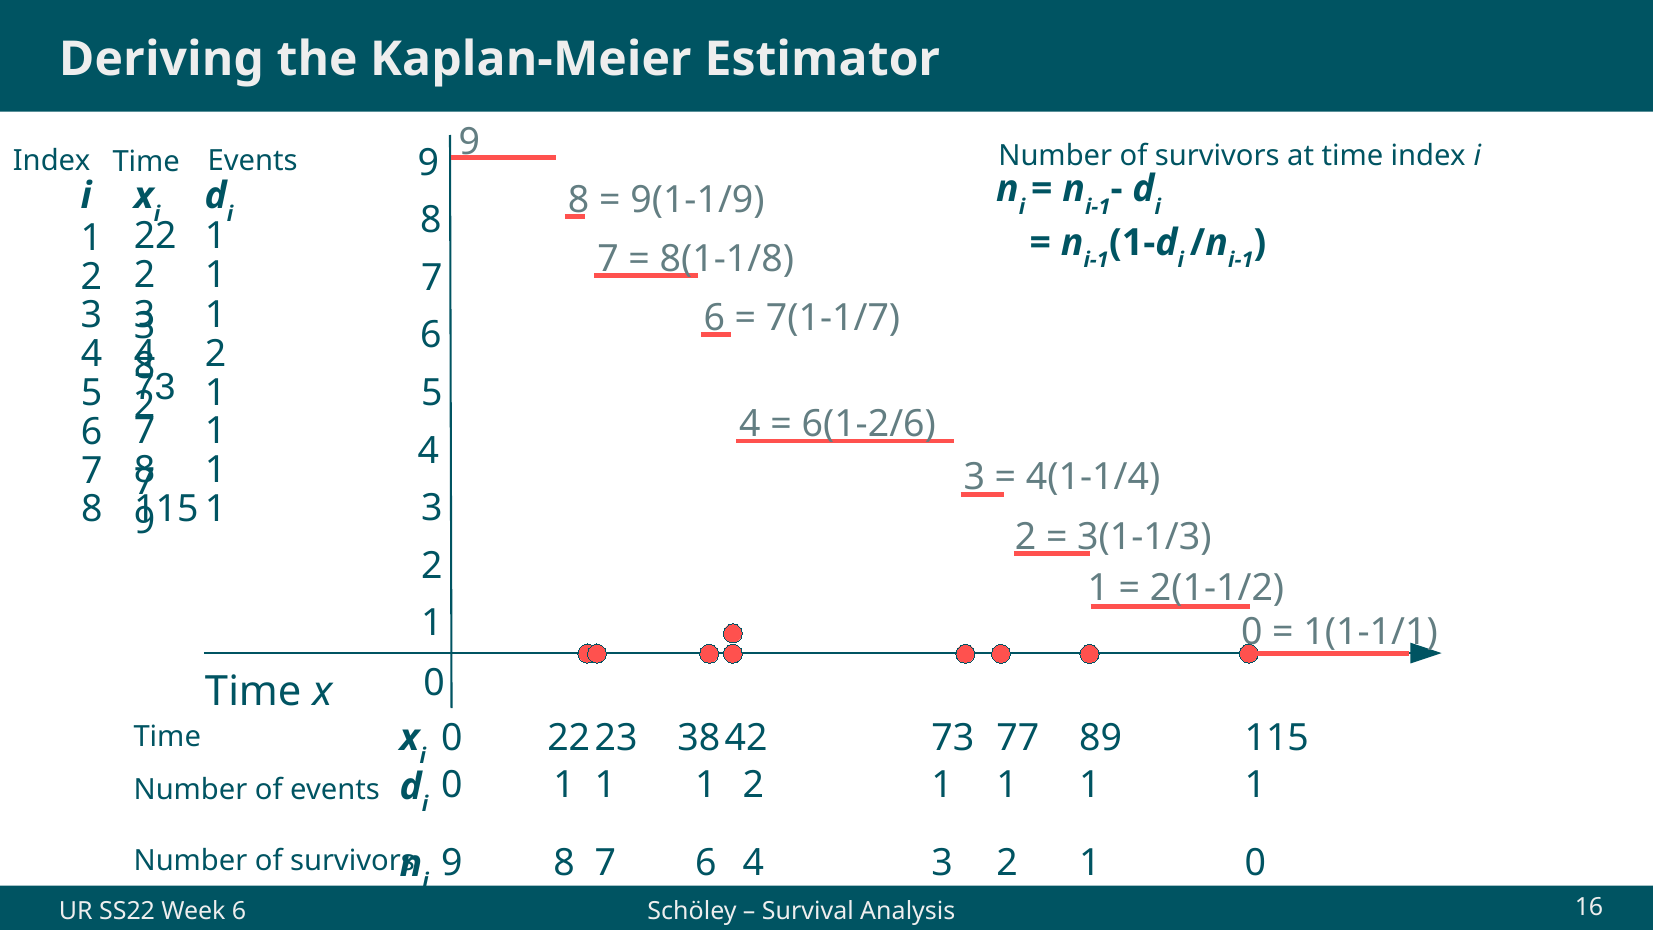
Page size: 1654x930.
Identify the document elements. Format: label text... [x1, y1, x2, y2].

text_box 1 [981, 750, 1054, 810]
text_box 42 [119, 319, 190, 378]
text_box 0 [426, 703, 498, 750]
text_box 89 [1064, 703, 1137, 750]
text_box 1 [1064, 750, 1137, 810]
text_box 1 [406, 588, 495, 648]
text_box [1079, 644, 1100, 664]
text_box [955, 644, 976, 664]
text_box 5 [406, 358, 495, 415]
text_box 1 [1064, 828, 1137, 888]
text_box 2 [406, 530, 495, 588]
text_box 7 [66, 435, 117, 474]
text_box 3 [916, 828, 981, 888]
text_box [991, 644, 1011, 664]
text_box 3 = 4(1-1/4) [948, 442, 1174, 502]
text_box = ni-1(1-di /ni-1) [1014, 207, 1276, 275]
text_box 42 [709, 703, 782, 750]
text_box i [65, 182, 106, 202]
text_box 1 [680, 750, 727, 810]
text_box 6 [405, 300, 495, 360]
text_box 7 [406, 245, 495, 300]
text_box 1 [1229, 750, 1302, 810]
text_box 0 = 1(1-1/1) [1226, 597, 1452, 656]
text_box 77 [119, 395, 190, 435]
text_box Events [192, 131, 386, 182]
text_box [723, 623, 743, 643]
text_box 23 [119, 240, 190, 279]
text_box 1 [579, 750, 652, 810]
text_box [723, 644, 743, 664]
text_box xi [118, 183, 173, 229]
text_box 38 [662, 703, 709, 763]
text_box 8 [66, 474, 117, 534]
text_box 1 [190, 240, 262, 279]
text_box 115 [119, 474, 190, 534]
text_box [1239, 656, 1258, 664]
text_box 5 [66, 358, 117, 396]
text_box 0 [426, 750, 498, 810]
text_box 7 = 8(1-1/8) [582, 223, 808, 283]
text_box Time [118, 708, 384, 758]
text_box Number of survivors [118, 831, 385, 882]
text_box 2 [727, 750, 800, 810]
text_box di [189, 161, 246, 200]
text_box 7 [579, 828, 652, 888]
text_box 1 [190, 279, 262, 319]
text_box 6 = 7(1-1/7) [688, 282, 914, 342]
text_box [699, 644, 719, 664]
text_box 2 = 3(1-1/3) [1000, 501, 1226, 561]
text_box 22 [532, 703, 579, 763]
text_box ni = ni-1- di [981, 154, 1169, 222]
text_box 1 [190, 435, 262, 474]
text_box Time x [460, 652, 912, 767]
text_box 1 [538, 750, 579, 810]
text_box 6 [680, 828, 727, 888]
text_box 23 [579, 703, 652, 750]
text_box 0 [408, 647, 460, 703]
text_box 115 [1229, 703, 1323, 763]
text_box 1 [65, 202, 117, 241]
text_box Time [97, 132, 192, 183]
text_box Number of events [118, 761, 384, 811]
text_box 8 [405, 187, 495, 245]
text_box 2 [190, 319, 262, 378]
text_box Number of survivors at time index i [983, 127, 1417, 177]
text_box 8 [538, 828, 579, 888]
text_box [577, 643, 607, 664]
text_box 73 [119, 378, 190, 395]
text_box xi [384, 703, 426, 752]
text_box 4 [727, 828, 800, 888]
text_box 38 [119, 279, 190, 319]
text_box 1 [190, 378, 262, 395]
text_box 4 [402, 415, 495, 475]
text_box 1 = 2(1-1/2) [1072, 553, 1298, 612]
text_box 89 [119, 435, 190, 474]
text_box 4 [66, 319, 117, 358]
text_box 3 [406, 473, 495, 530]
text_box Time x [190, 652, 408, 708]
text_box 0 [1229, 828, 1302, 888]
text_box 73 [916, 703, 981, 750]
text_box ni [384, 828, 441, 897]
text_box 2 [981, 828, 1054, 888]
text_box 9 [426, 828, 498, 888]
text_box 1 [190, 395, 262, 435]
text_box 6 [66, 396, 117, 435]
text_box Index [0, 131, 192, 182]
text_box 4 = 6(1-2/6) [724, 389, 950, 448]
text_box 1 [190, 474, 283, 534]
text_box 22 [119, 200, 189, 240]
text_box 9 [443, 106, 516, 166]
text_box 2 [65, 241, 117, 280]
text_box 1 [189, 200, 262, 260]
text_box 77 [981, 703, 1054, 750]
text_box di [384, 752, 441, 820]
text_box 8 = 9(1-1/9) [553, 164, 779, 224]
text_box 9 [402, 127, 495, 187]
text_box 3 [65, 280, 117, 340]
text_box 1 [916, 750, 981, 810]
title Deriving the Kaplan-Meier Estimator [58, 0, 1594, 117]
